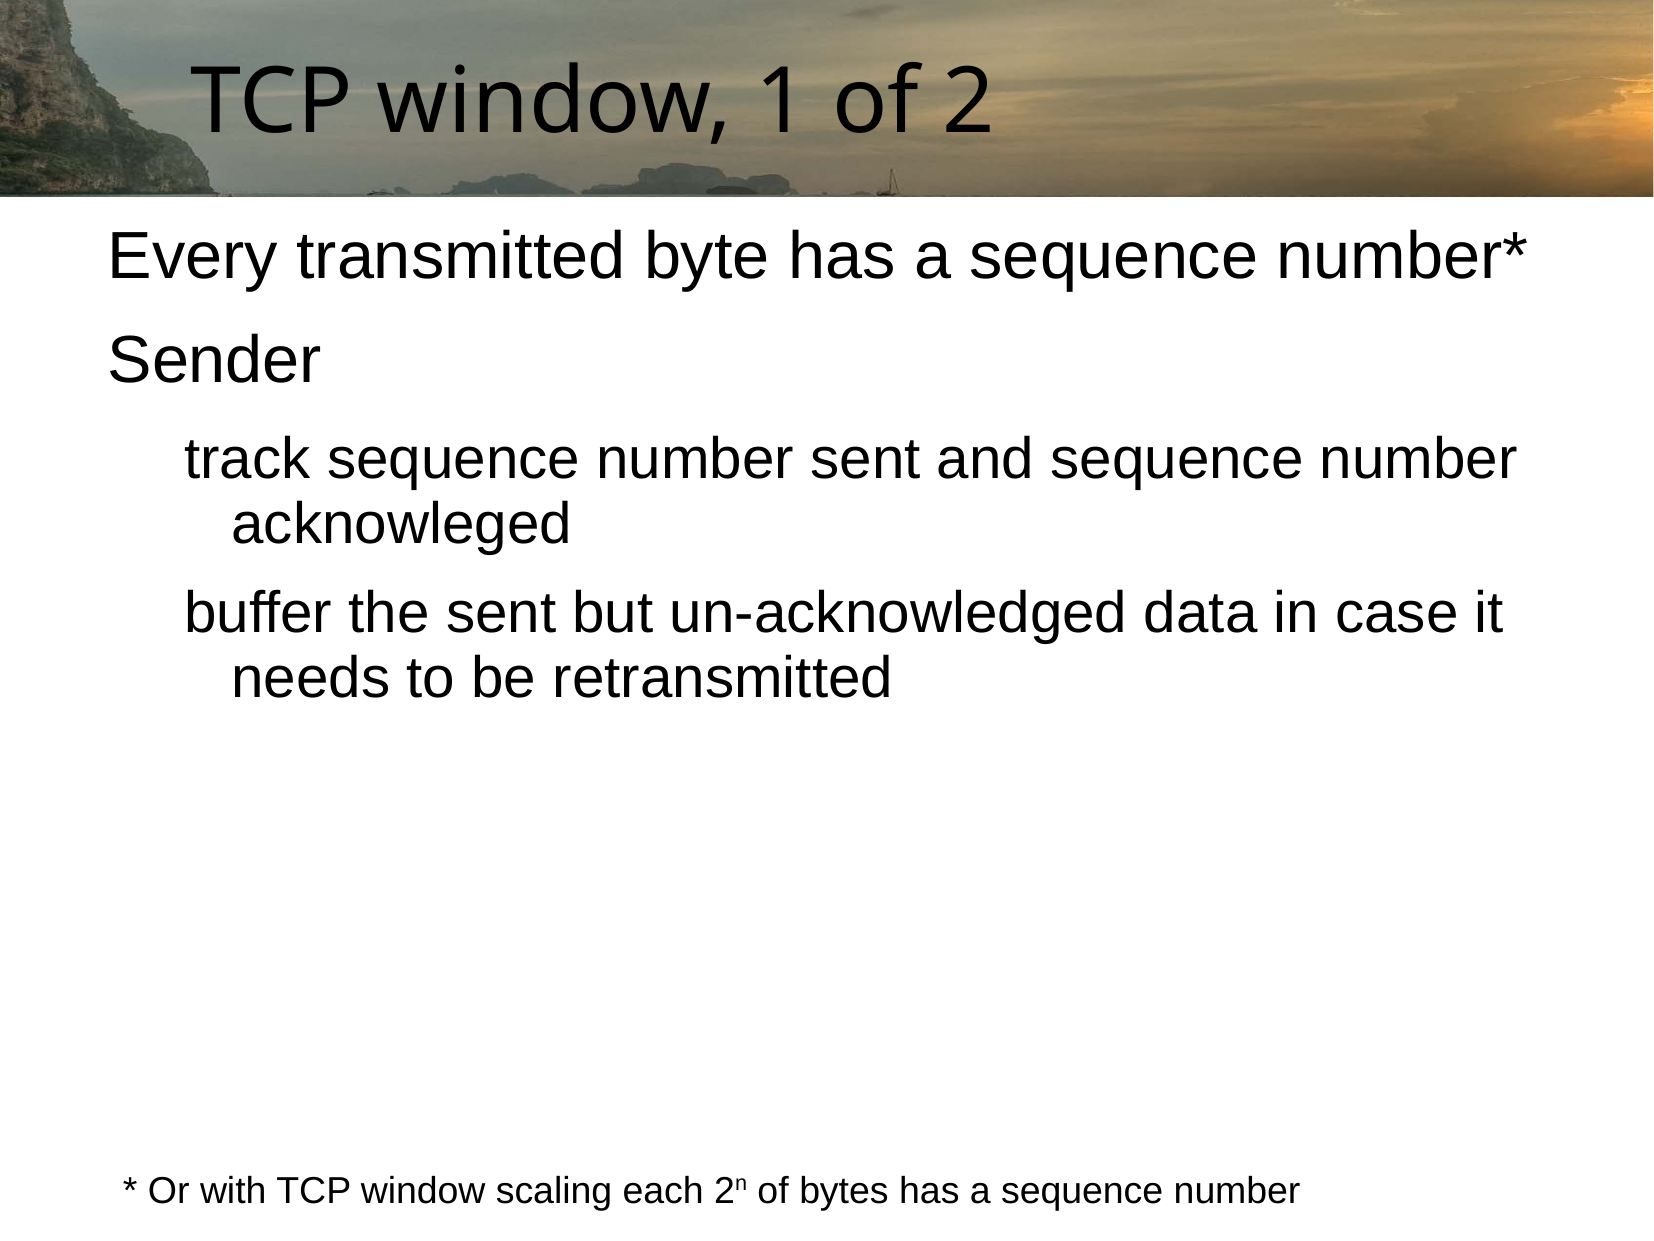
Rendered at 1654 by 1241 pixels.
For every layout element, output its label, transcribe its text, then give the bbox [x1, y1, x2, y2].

title TCP window, 1 of 2 [190, 0, 1571, 194]
text_box * Or with TCP window scaling each 2n of bytes has a sequence number [108, 1161, 1314, 1220]
list Every transmitted byte has a sequence number* Sender track sequence number sent and sequence number acknowleged buffer the sent but un-acknowledged data in case it needs to be retransmitted [89, 217, 1578, 1226]
picture [0, 0, 1654, 197]
